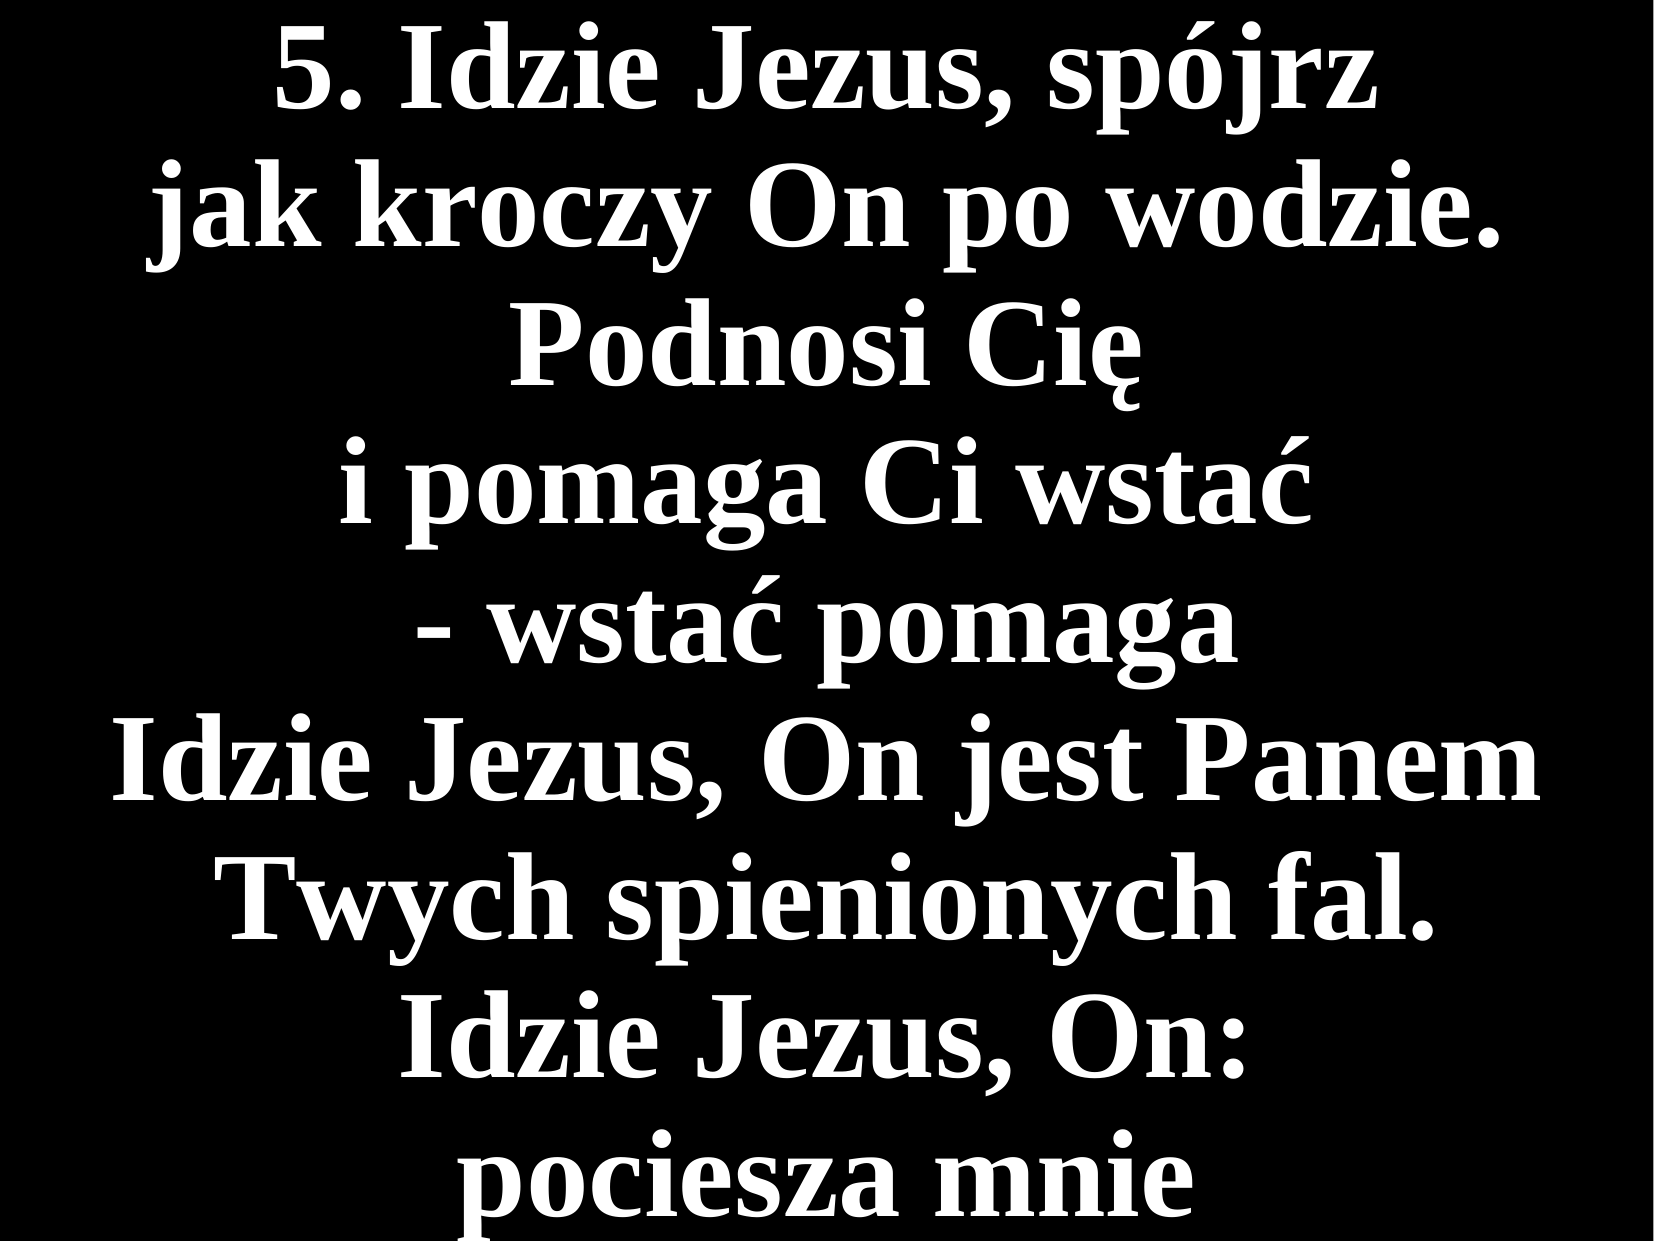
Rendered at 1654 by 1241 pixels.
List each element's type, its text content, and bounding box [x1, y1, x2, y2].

title 5. Idzie Jezus, spójrz jak kroczy On po wodzie. Podnosi Cię i pomaga Ci wstać - wstać pomaga Idzie Jezus, On jest Panem Twych spienionych fal. Idzie Jezus, On: pociesza mnie [0, 0, 1654, 1241]
